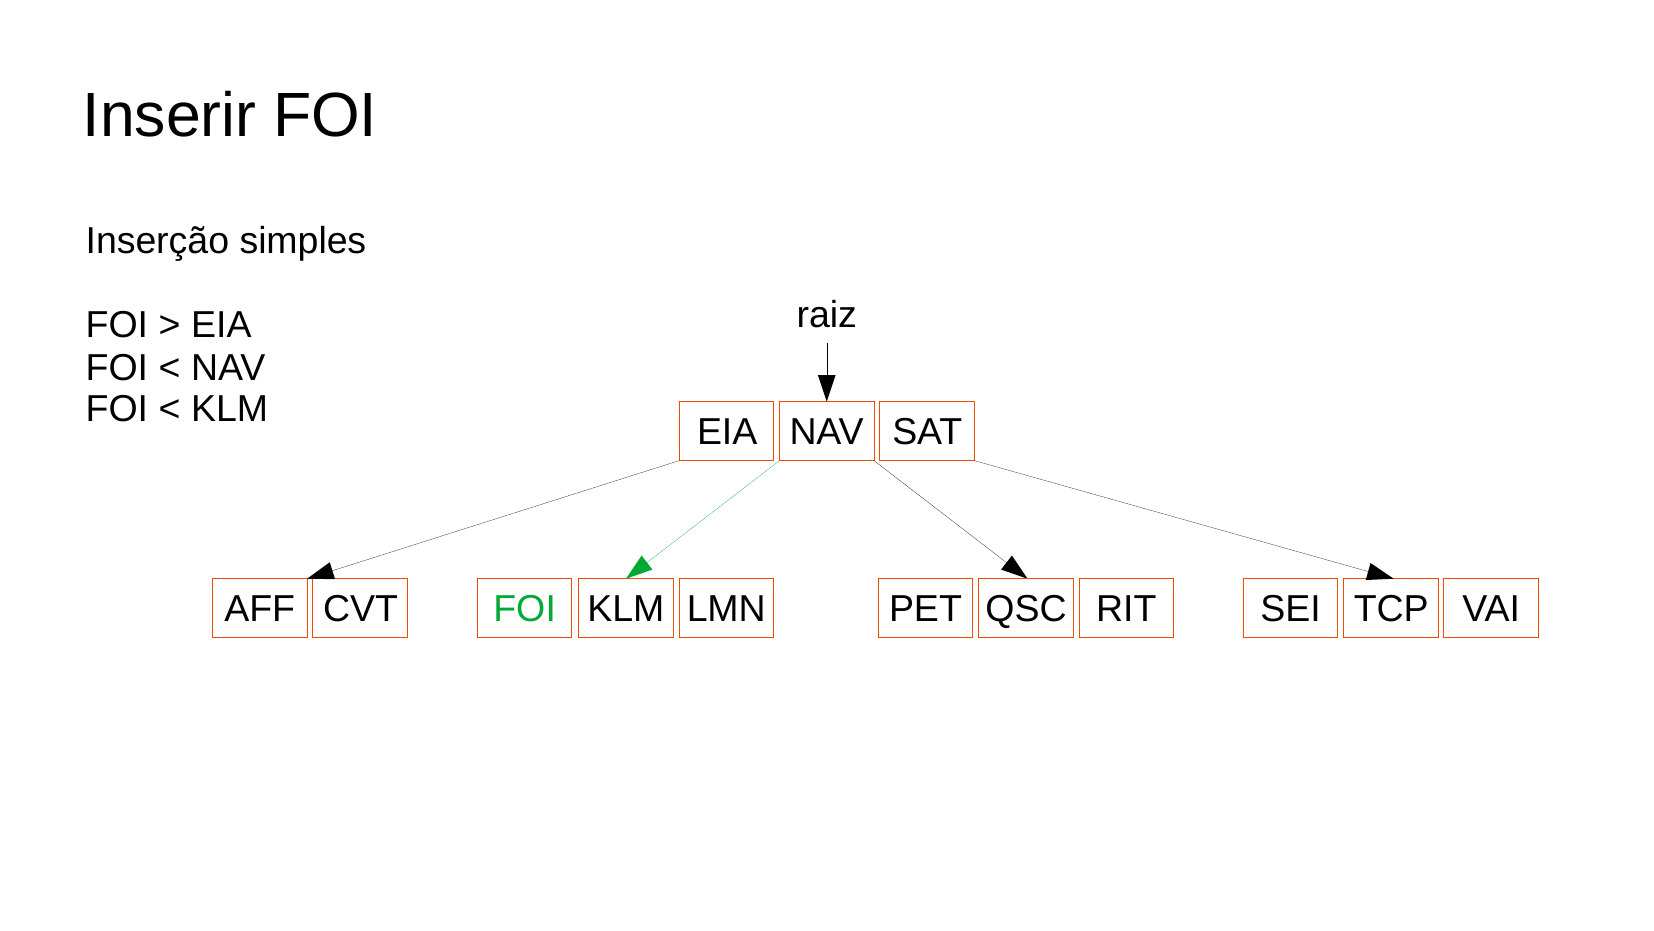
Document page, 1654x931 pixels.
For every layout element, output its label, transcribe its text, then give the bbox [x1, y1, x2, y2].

text_box Inserção simples FOI > EIA FOI < NAV FOI < KLM [70, 212, 382, 438]
text_box SEI [1243, 578, 1338, 638]
text_box SAT [879, 401, 975, 461]
text_box LMN [679, 578, 774, 638]
text_box KLM [578, 578, 674, 638]
text_box AFF [212, 578, 308, 638]
text_box VAI [1443, 578, 1539, 638]
text_box FOI [477, 578, 572, 638]
text_box TCP [1343, 578, 1439, 638]
text_box EIA [679, 401, 774, 461]
text_box PET [878, 578, 973, 638]
text_box NAV [779, 401, 875, 461]
text_box QSC [978, 578, 1074, 638]
title Inserir FOI [82, 37, 1571, 193]
text_box CVT [312, 578, 408, 638]
text_box raiz [781, 285, 872, 343]
text_box RIT [1079, 578, 1174, 638]
